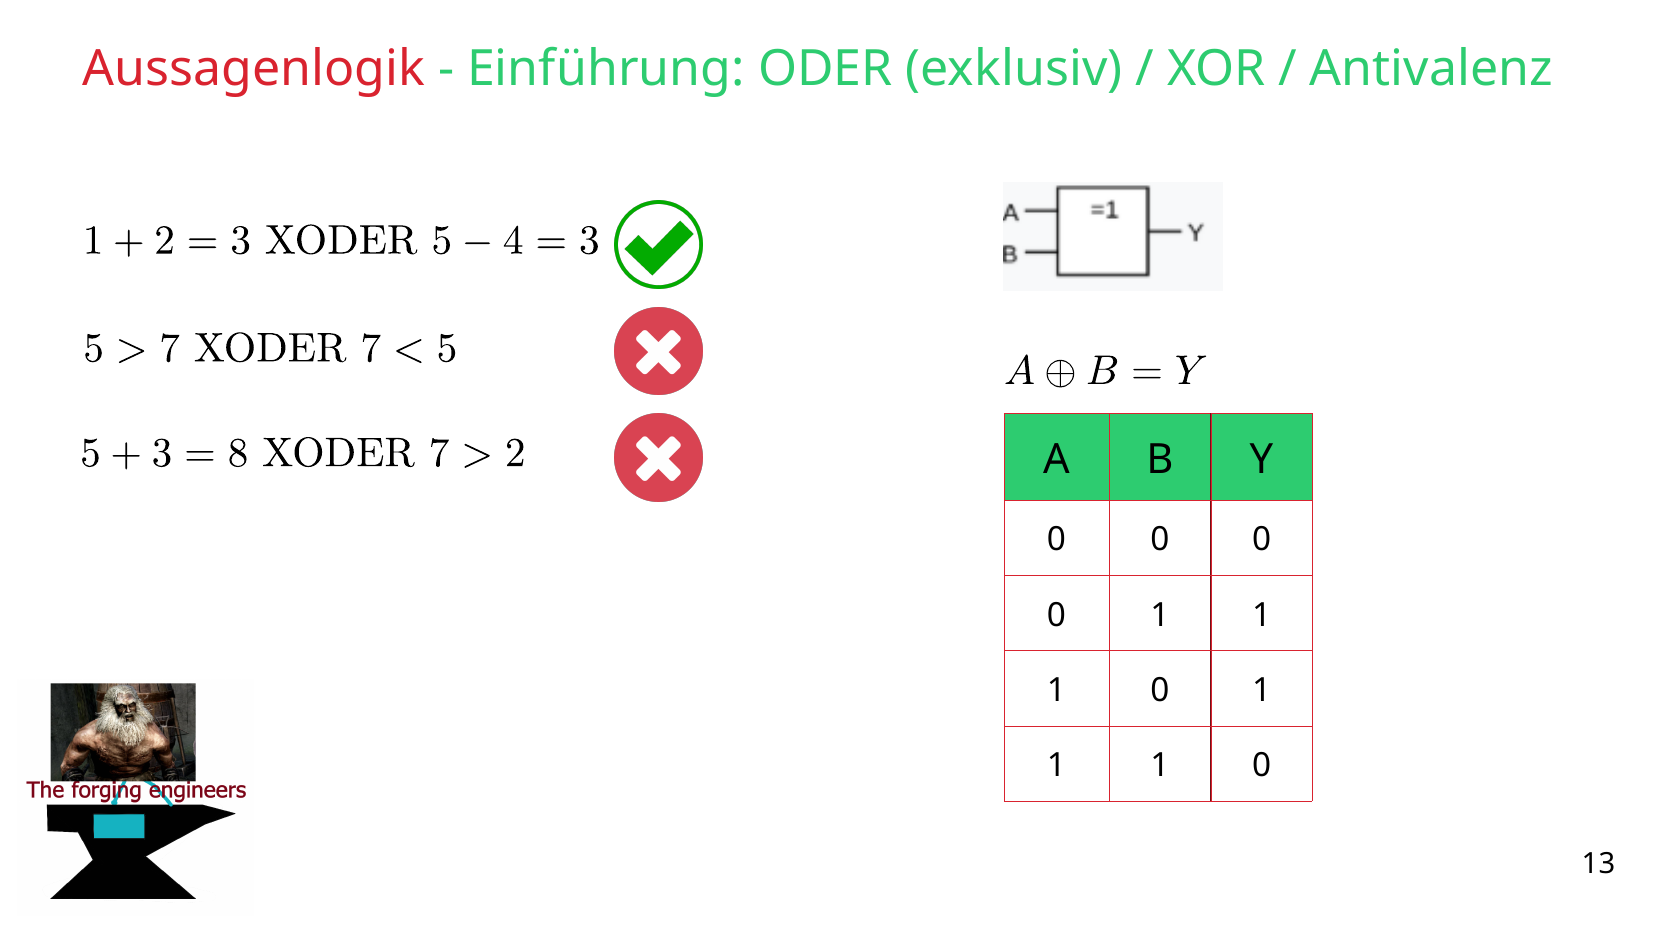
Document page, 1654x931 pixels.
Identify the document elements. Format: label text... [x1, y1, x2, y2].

picture [1003, 182, 1223, 291]
table_cell 0 [1212, 727, 1312, 801]
table_cell 0 [1110, 651, 1210, 726]
table_cell 1 [1212, 576, 1312, 650]
table_cell 0 [1005, 501, 1109, 575]
table_cell 1 [1110, 727, 1210, 801]
table_cell 0 [1005, 576, 1109, 650]
picture [80, 437, 524, 470]
picture [82, 224, 598, 258]
table_cell 0 [1110, 501, 1210, 575]
picture [17, 679, 254, 916]
table_cell 0 [1212, 501, 1312, 575]
table_header A [1005, 414, 1109, 500]
picture [81, 330, 457, 365]
table_cell 1 [1212, 651, 1312, 726]
picture [614, 413, 703, 502]
picture [1003, 354, 1207, 388]
table_header Y [1212, 414, 1312, 500]
table_cell 1 [1005, 651, 1109, 726]
picture [614, 200, 703, 289]
table_header B [1110, 414, 1210, 500]
title Aussagenlogik - Einführung: ODER (exklusiv) / XOR / Antivalenz [82, 37, 1571, 95]
picture [614, 307, 703, 395]
table_cell 1 [1005, 727, 1109, 801]
table_cell 1 [1110, 576, 1210, 650]
